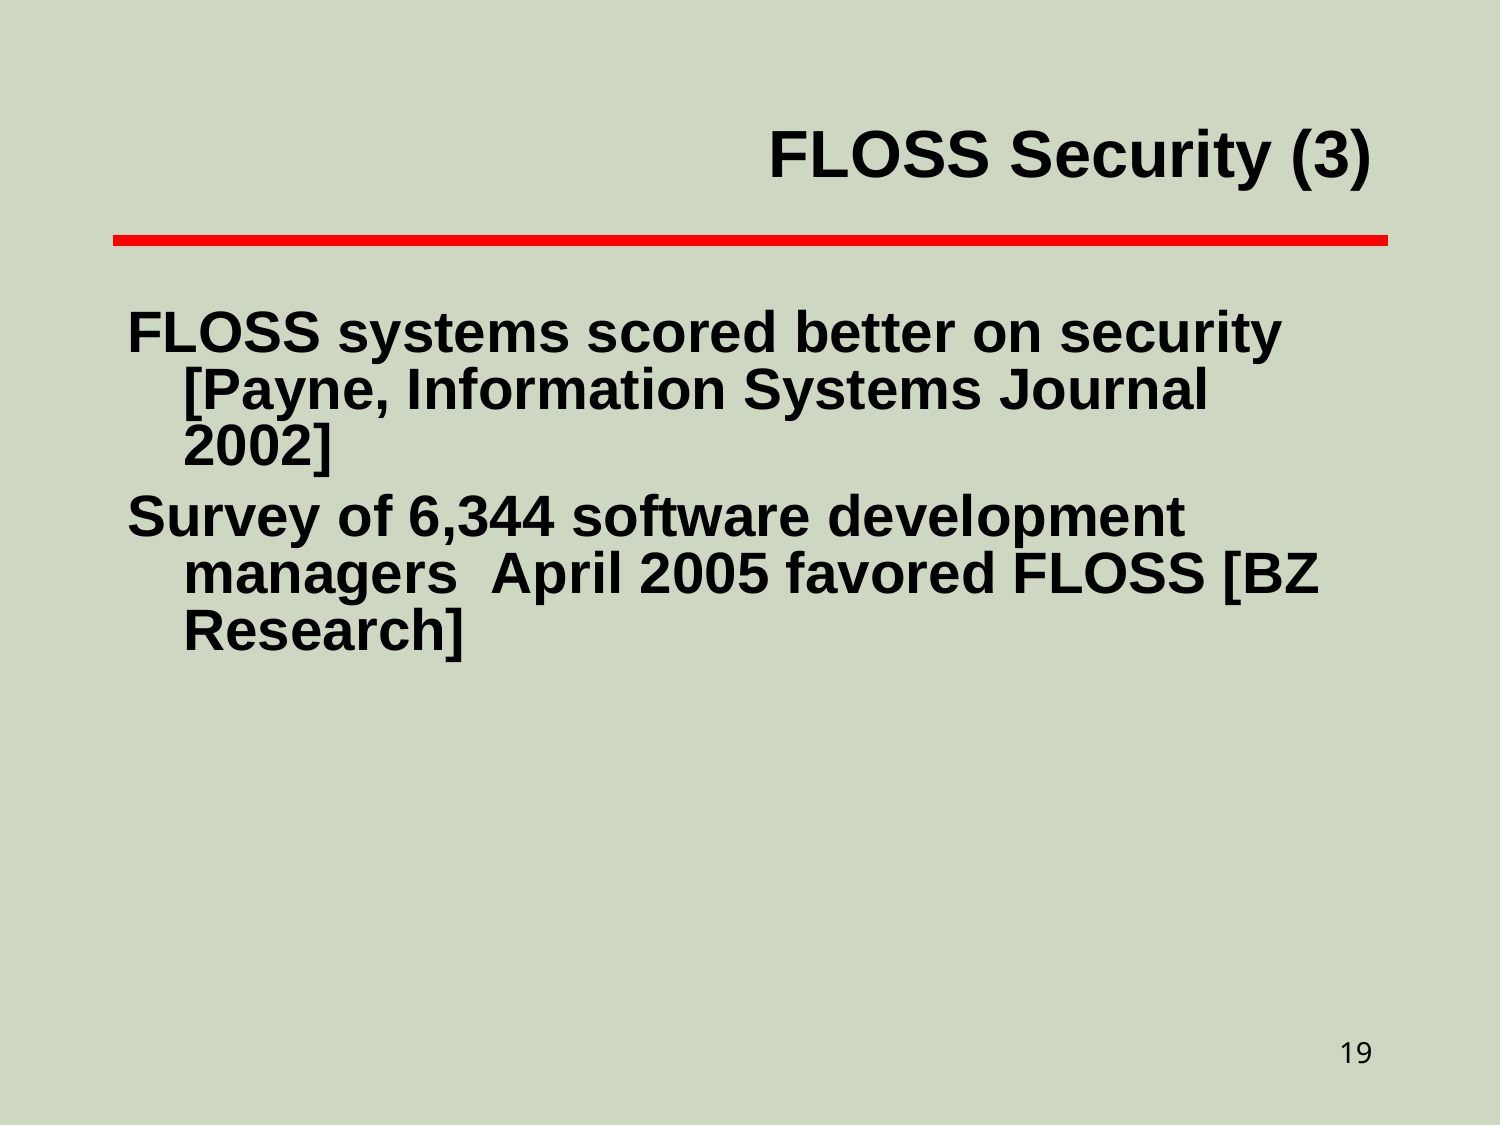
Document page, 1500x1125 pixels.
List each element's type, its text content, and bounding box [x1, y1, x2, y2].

title FLOSS Security (3) [337, 85, 1388, 224]
list FLOSS systems scored better on security [Payne, Information Systems Journal 2002] Survey of 6,344 software development managers April 2005 favored FLOSS [BZ Research] [112, 299, 1388, 906]
